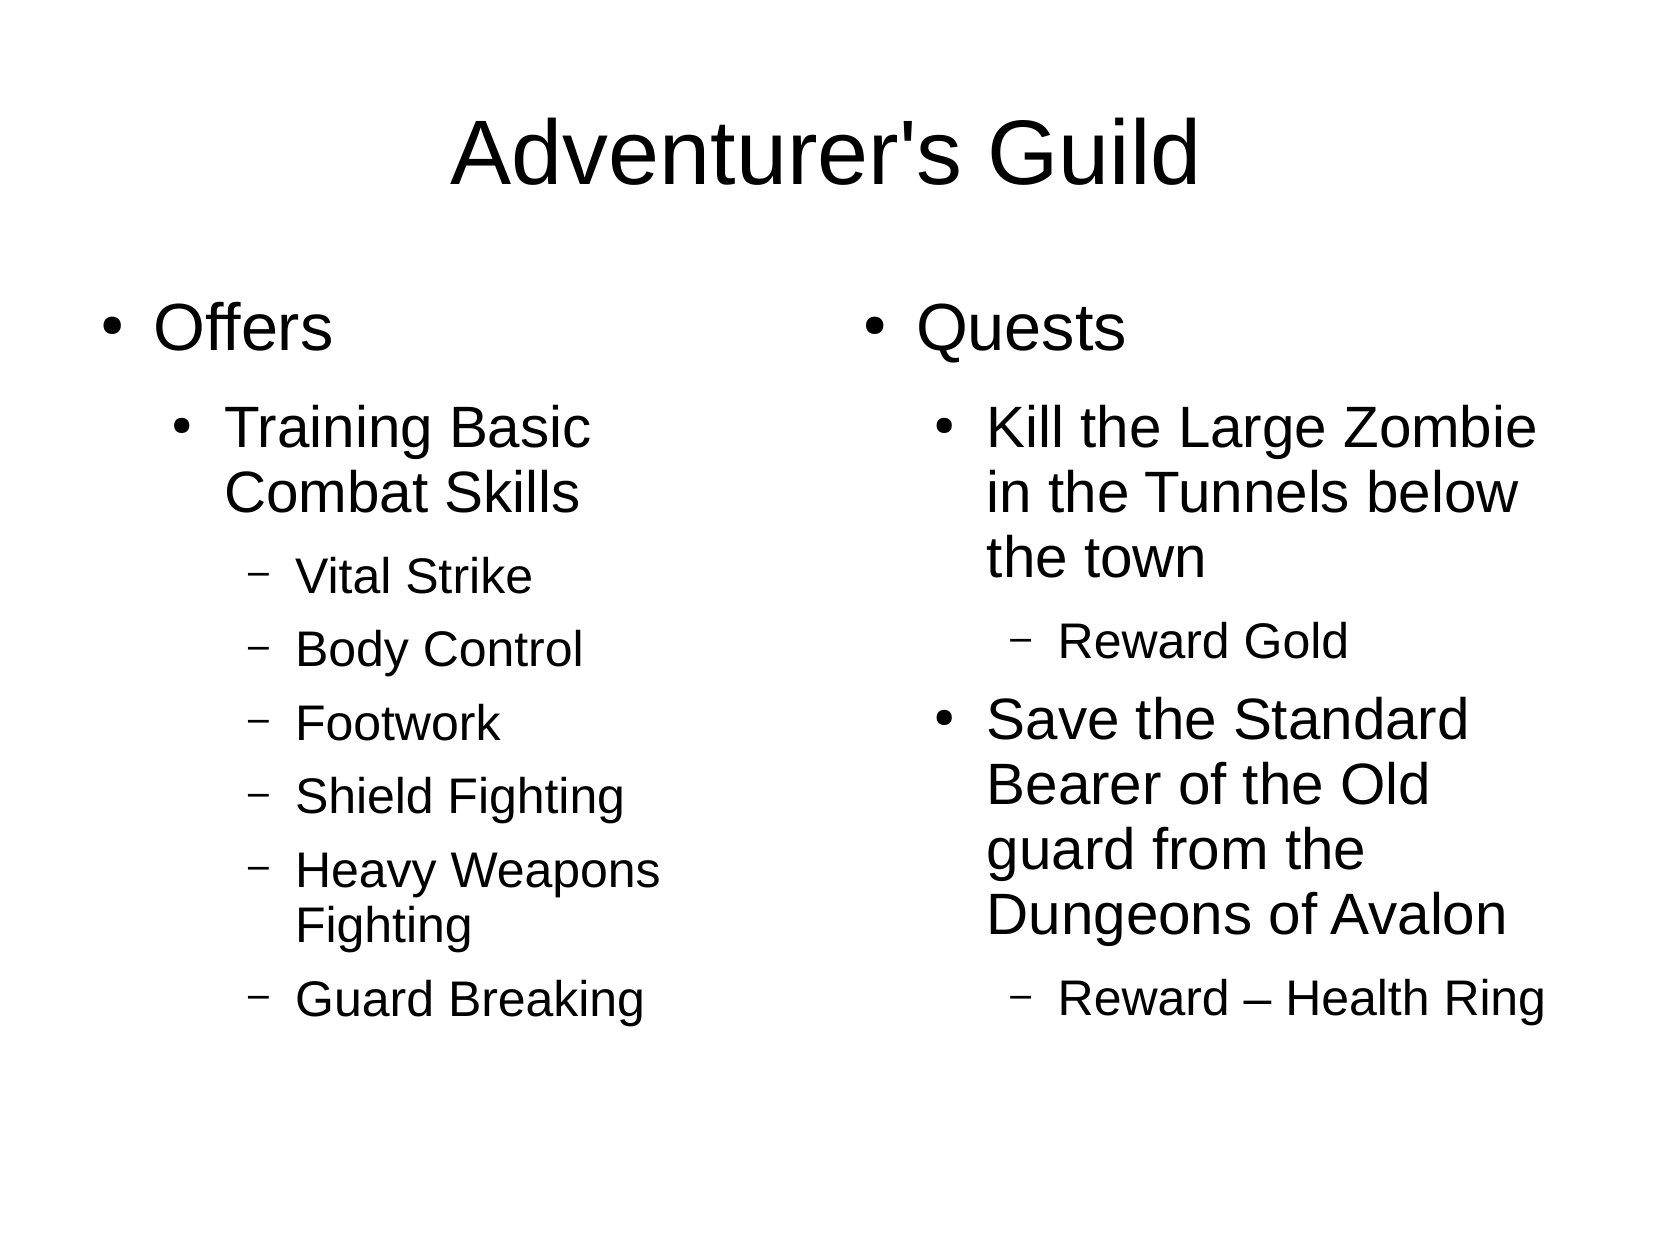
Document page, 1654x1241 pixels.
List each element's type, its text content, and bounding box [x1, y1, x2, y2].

title Adventurer's Guild [82, 49, 1571, 257]
list Quests Kill the Large Zombie in the Tunnels below the town Reward Gold Save the Standard Bearer of the Old guard from the Dungeons of Avalon Reward – Health Ring [845, 290, 1572, 1109]
list Offers Training Basic Combat Skills Vital Strike Body Control Footwork Shield Fighting Heavy Weapons Fighting Guard Breaking [82, 290, 809, 1109]
